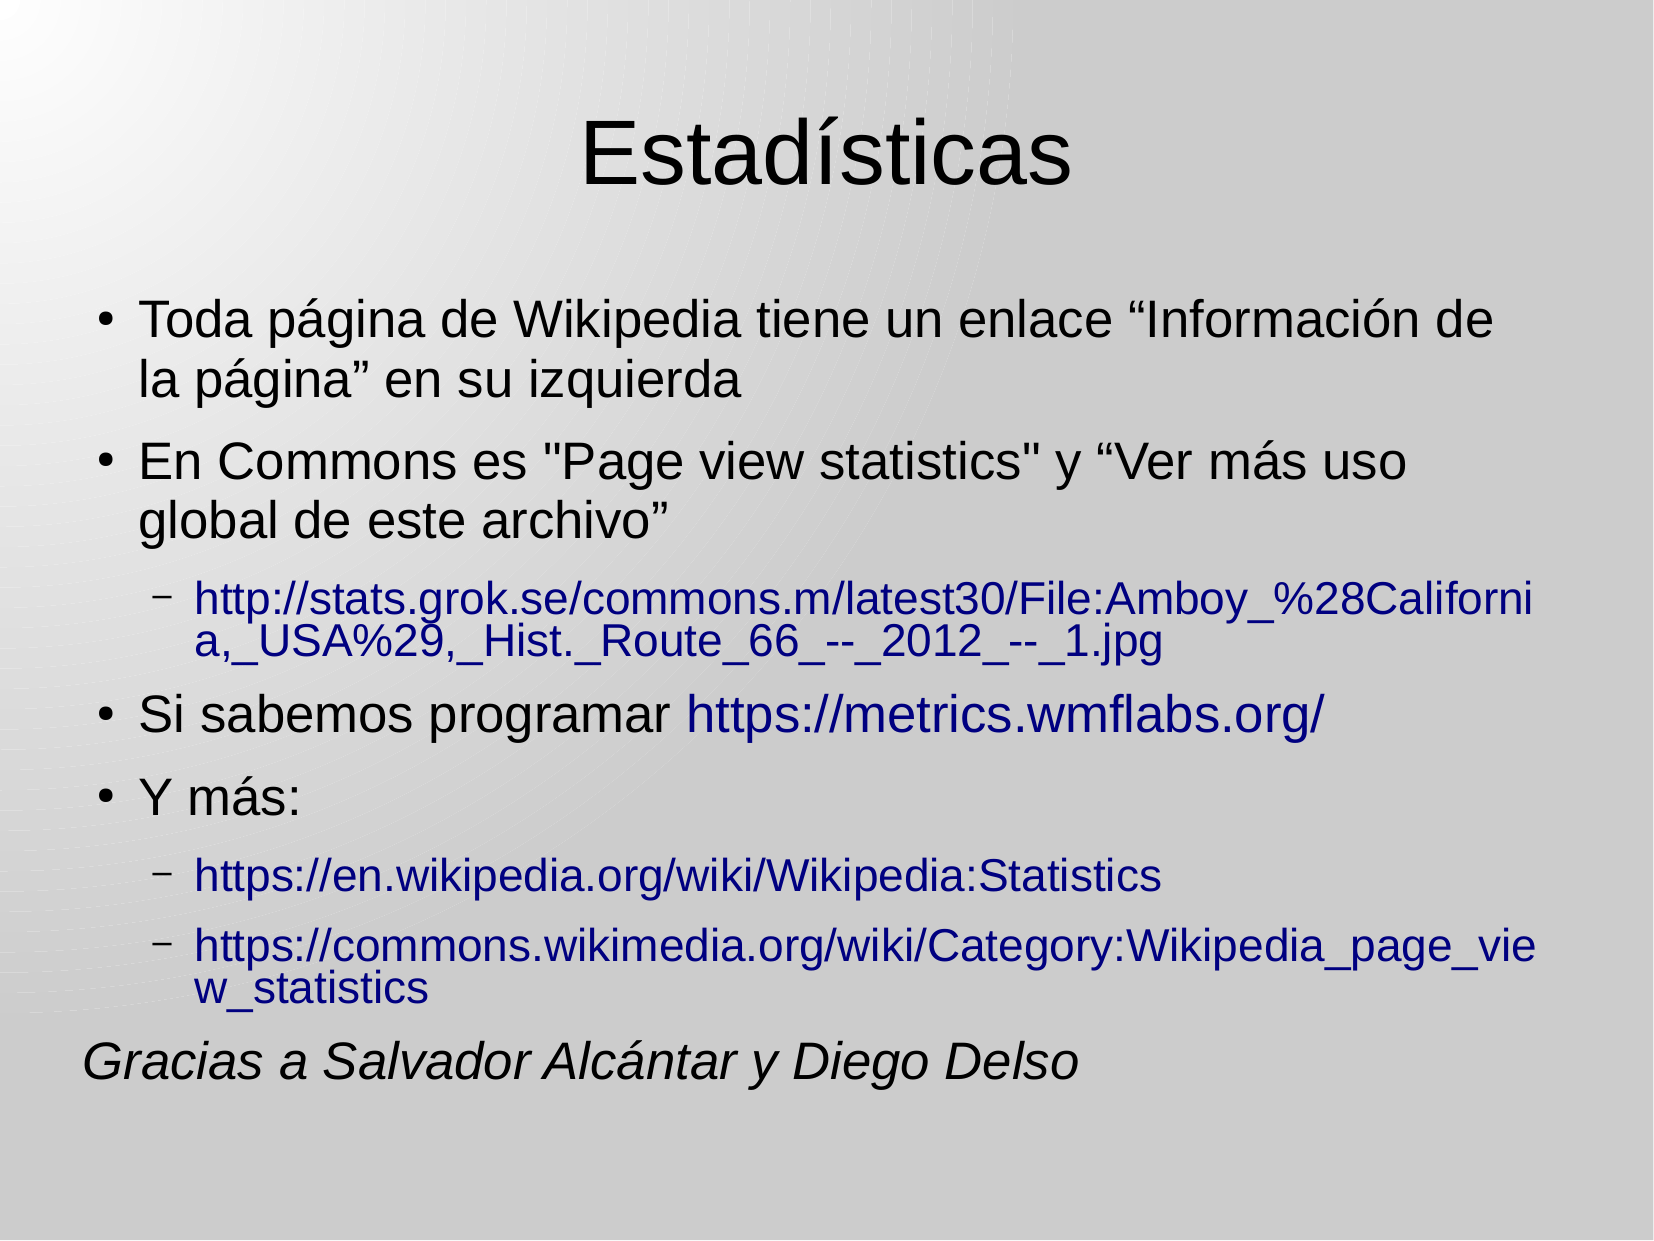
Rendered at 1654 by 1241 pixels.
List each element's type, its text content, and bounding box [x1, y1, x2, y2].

title Estadísticas [82, 49, 1571, 257]
list Toda página de Wikipedia tiene un enlace “Información de la página” en su izquierda En Commons es "Page view statistics" y “Ver más uso global de este archivo” http://stats.grok.se/commons.m/latest30/File:Amboy_%28California,_USA%29,_Hist._Route_66_--_2012_--_1.jpg Si sabemos programar https://metrics.wmflabs.org/ Y más: https://en.wikipedia.org/wiki/Wikipedia:Statistics https://commons.wikimedia.org/wiki/Category:Wikipedia_page_view_statistics Gracias a Salvador Alcántar y Diego Delso [82, 290, 1538, 1010]
